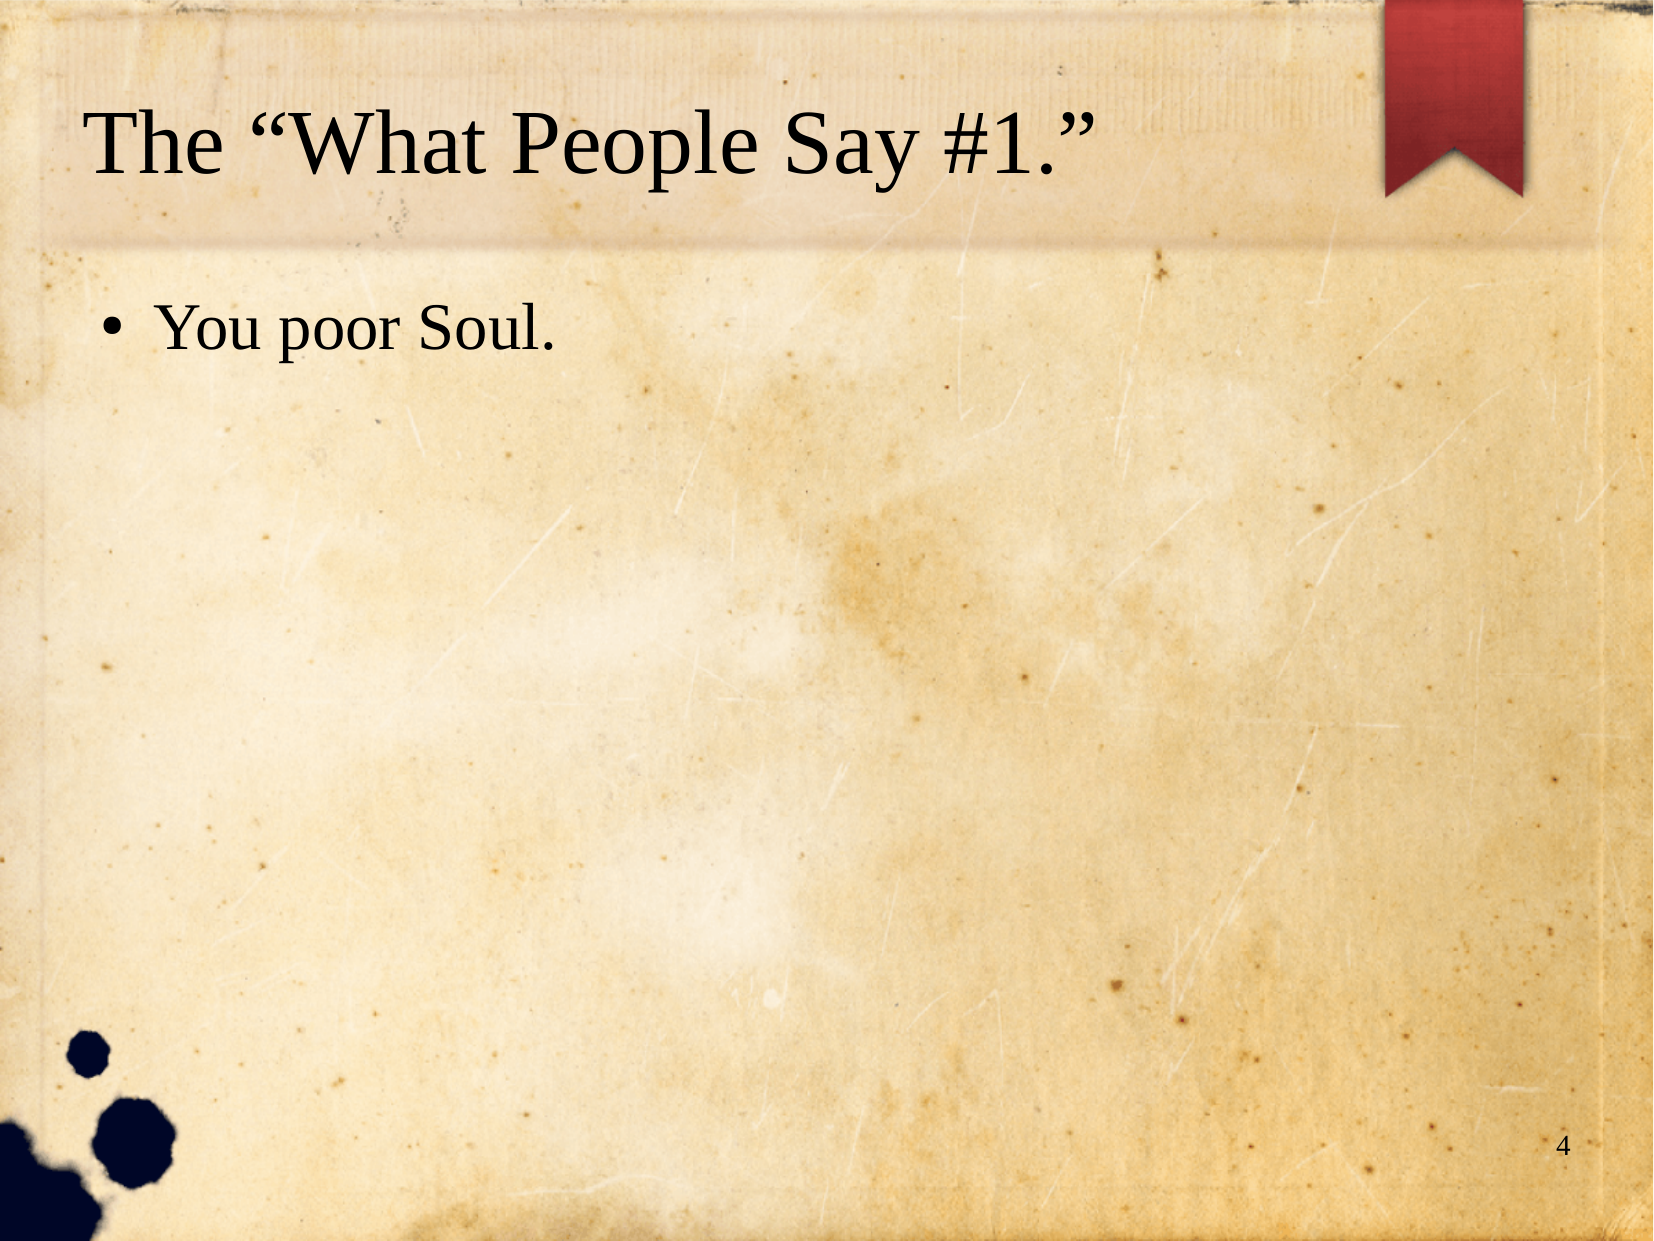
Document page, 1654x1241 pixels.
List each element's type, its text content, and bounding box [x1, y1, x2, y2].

picture [0, 0, 1654, 1241]
title The “What People Say #1.” [82, 49, 1347, 237]
list You poor Soul. [82, 290, 1538, 1010]
